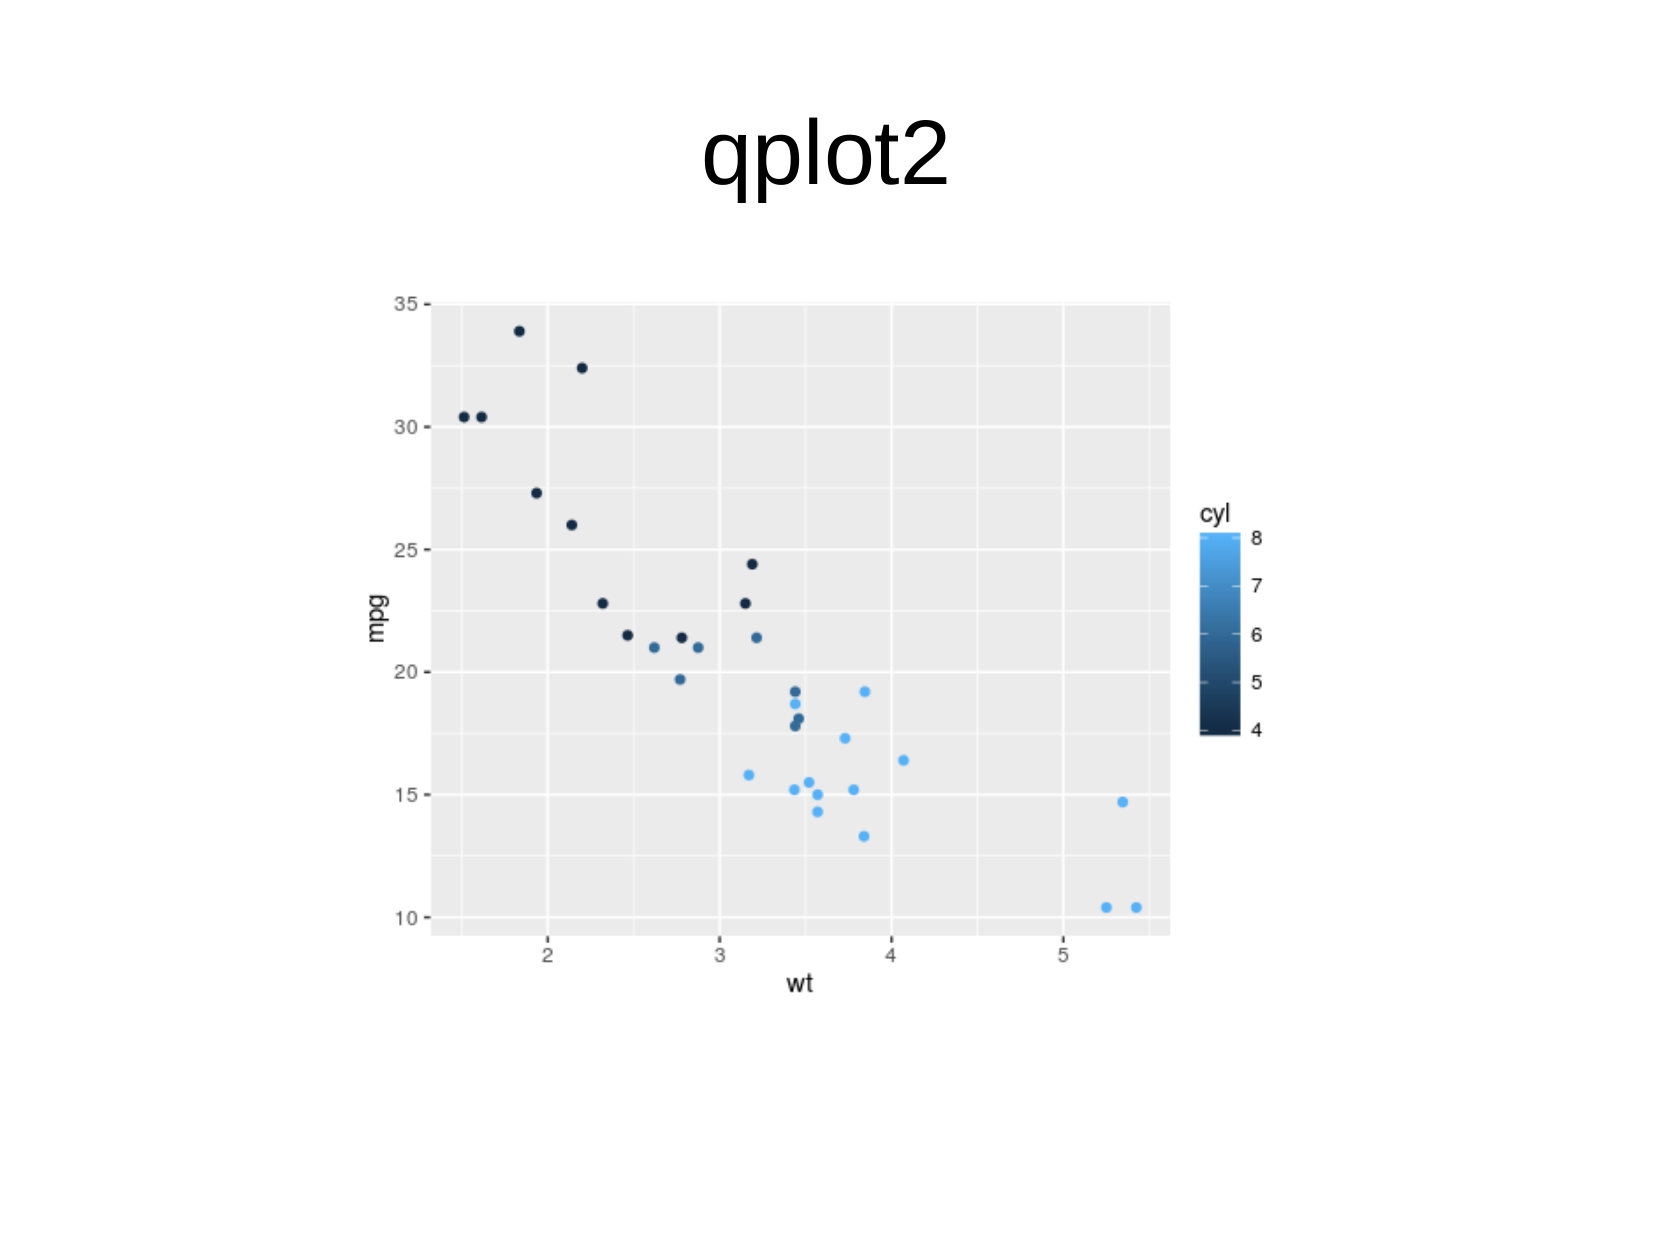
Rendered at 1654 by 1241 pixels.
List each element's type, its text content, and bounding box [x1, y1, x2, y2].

title qplot2 [82, 49, 1571, 257]
picture [347, 290, 1306, 1010]
